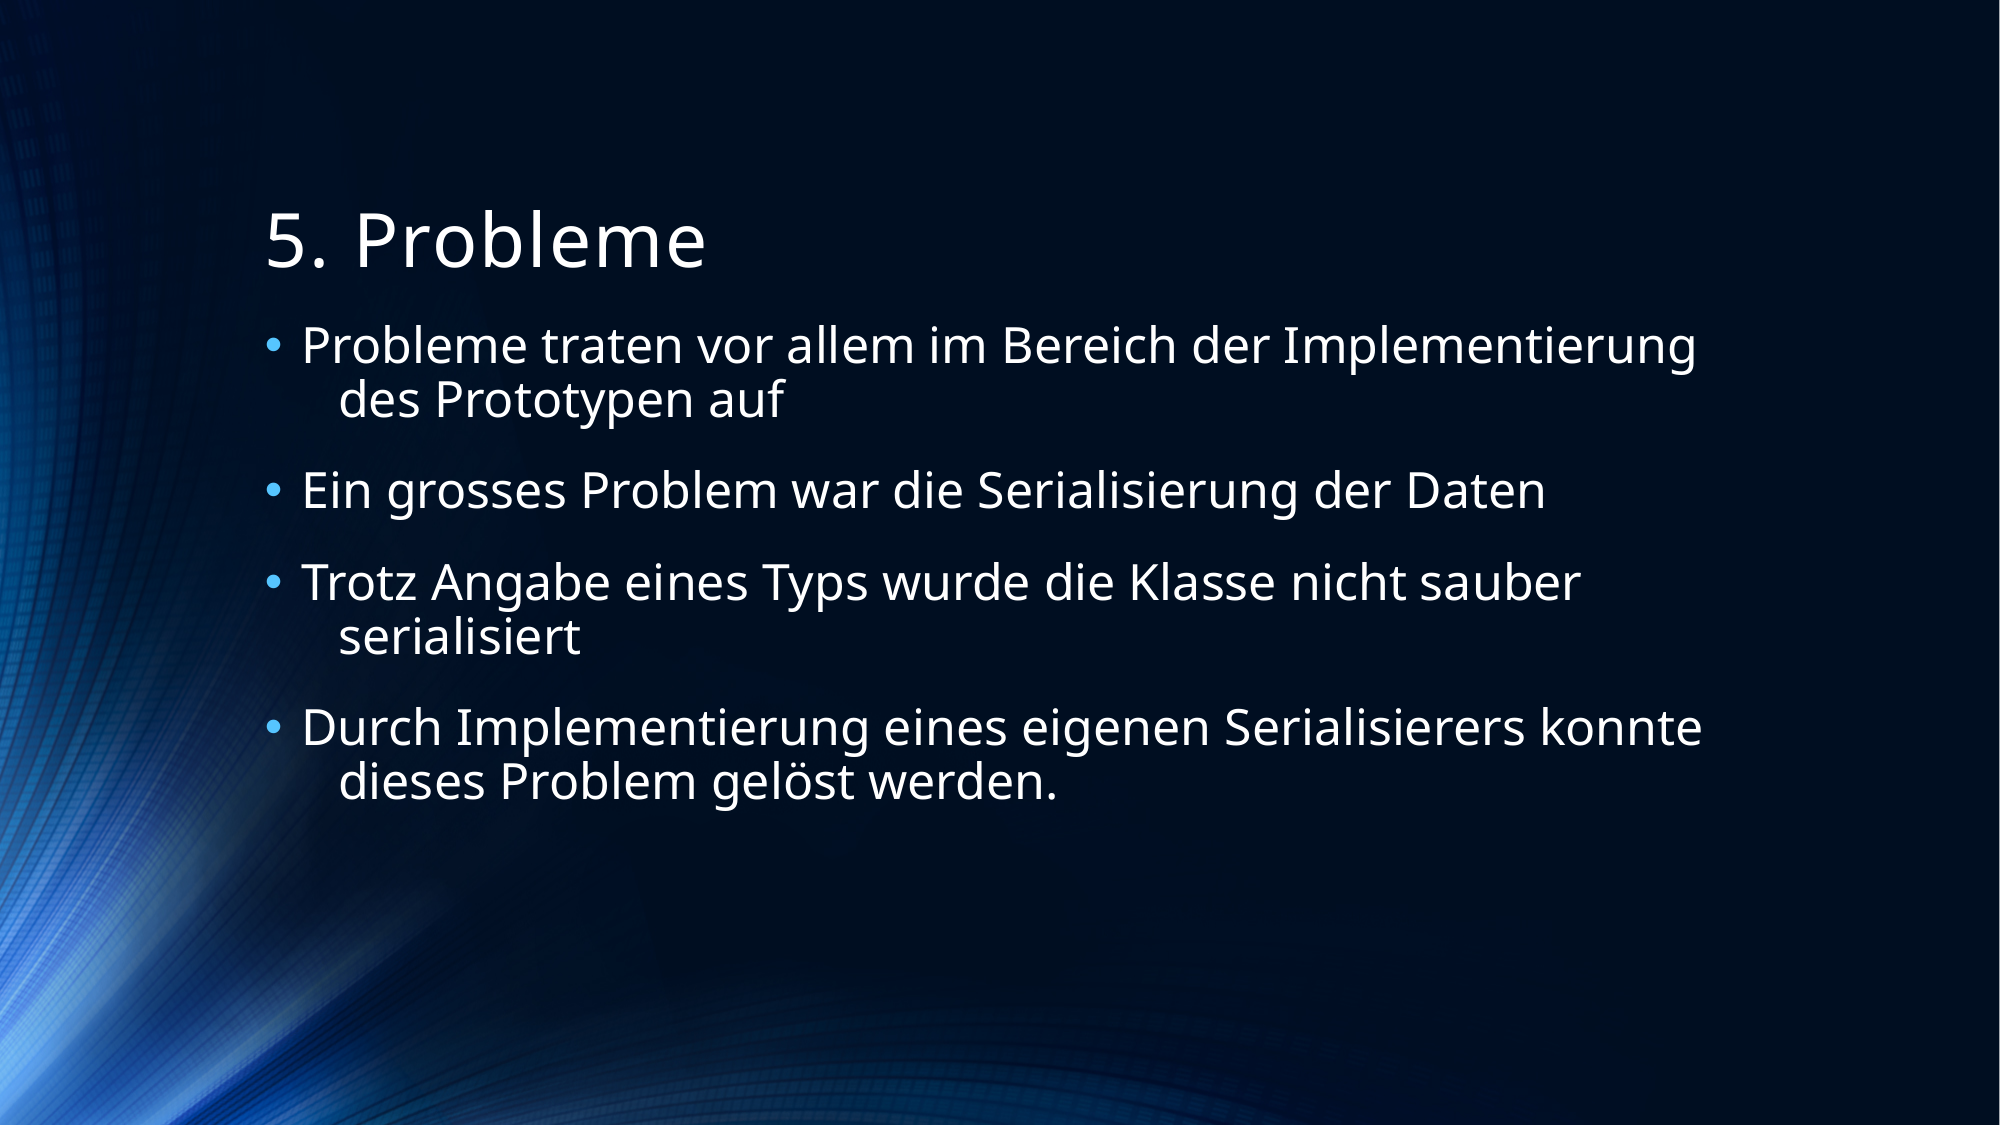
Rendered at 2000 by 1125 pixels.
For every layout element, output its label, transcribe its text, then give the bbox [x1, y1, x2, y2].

list Probleme traten vor allem im Bereich der Implementierung des Prototypen auf Ein grosses Problem war die Serialisierung der Daten Trotz Angabe eines Typs wurde die Klasse nicht sauber serialisiert Durch Implementierung eines eigenen Serialisierers konnte dieses Problem gelöst werden. [249, 312, 1749, 988]
title 5. Probleme [249, 62, 1750, 288]
